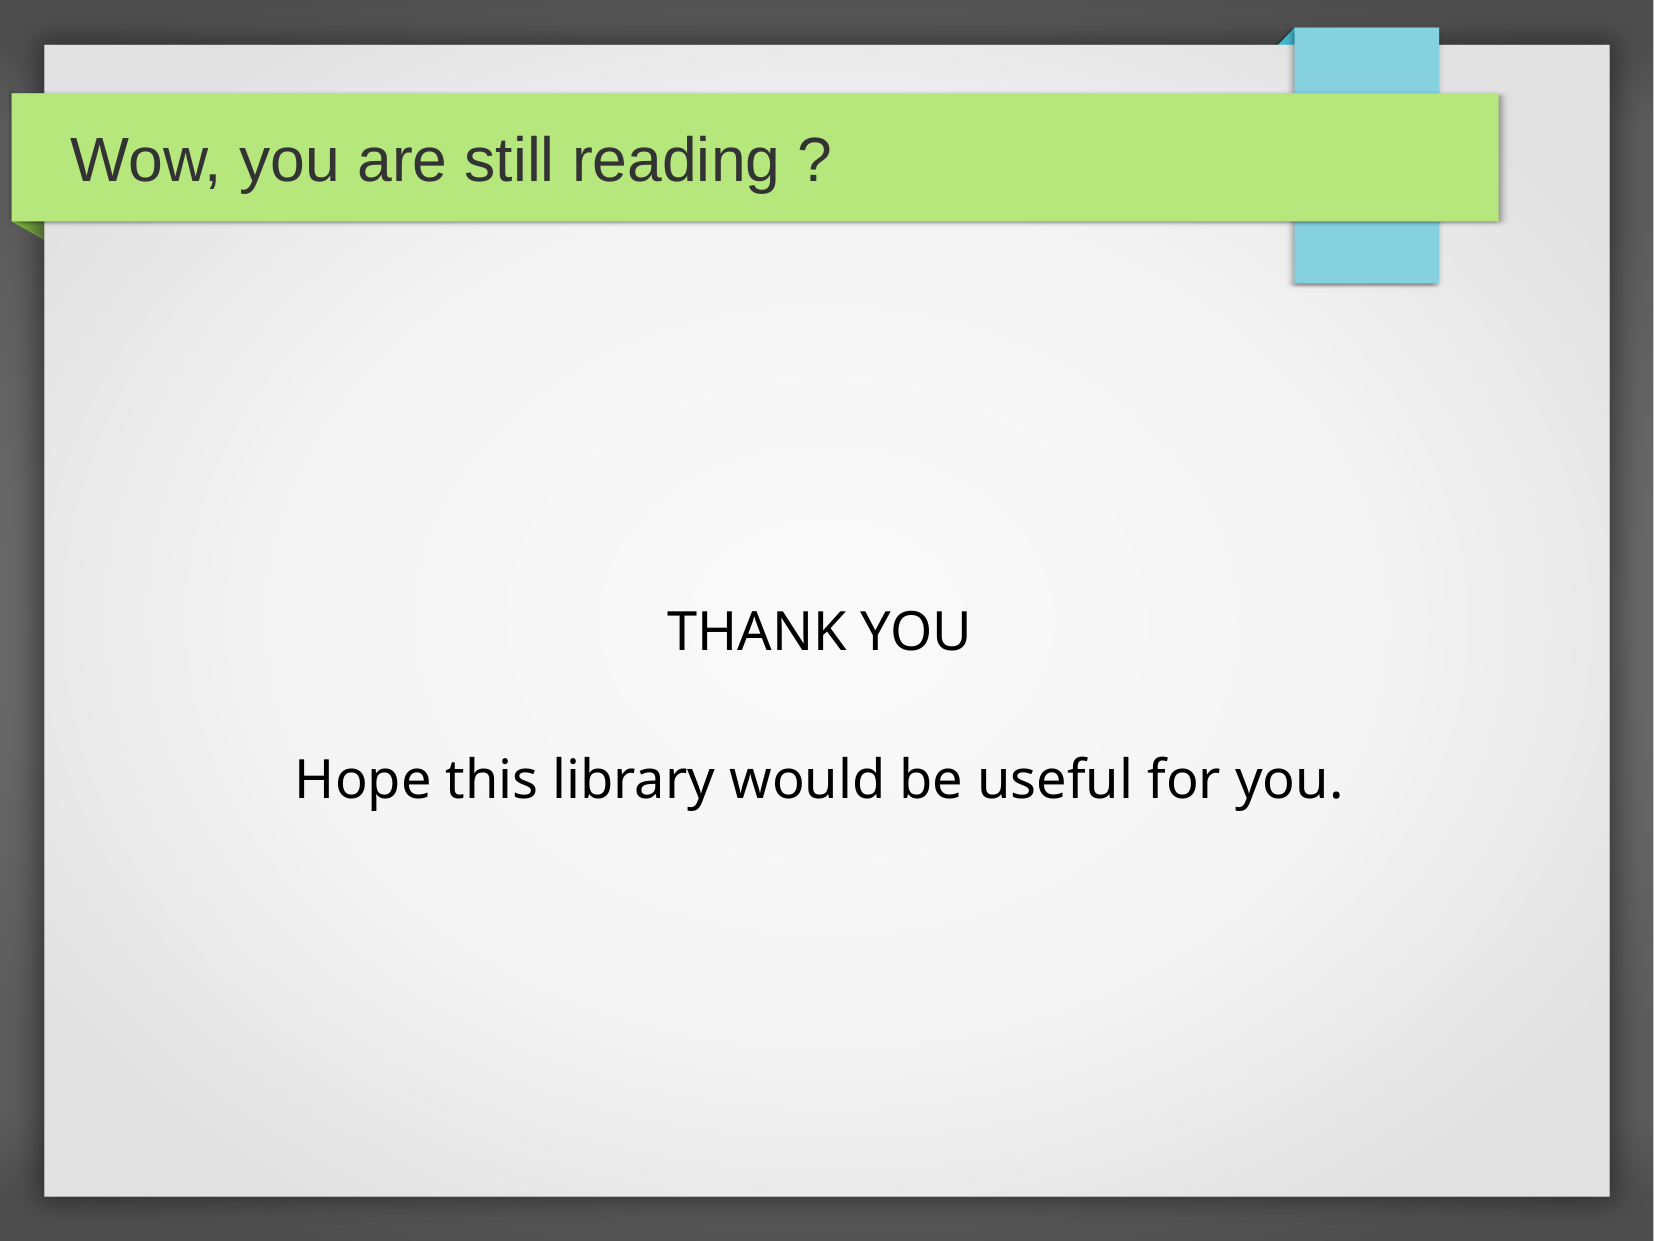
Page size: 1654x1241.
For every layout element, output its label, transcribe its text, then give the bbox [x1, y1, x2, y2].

subtitle THANK YOU Hope this library would be useful for you. [82, 343, 1538, 1063]
title Wow, you are still reading ? [70, 106, 1229, 213]
picture [0, 0, 1654, 1241]
